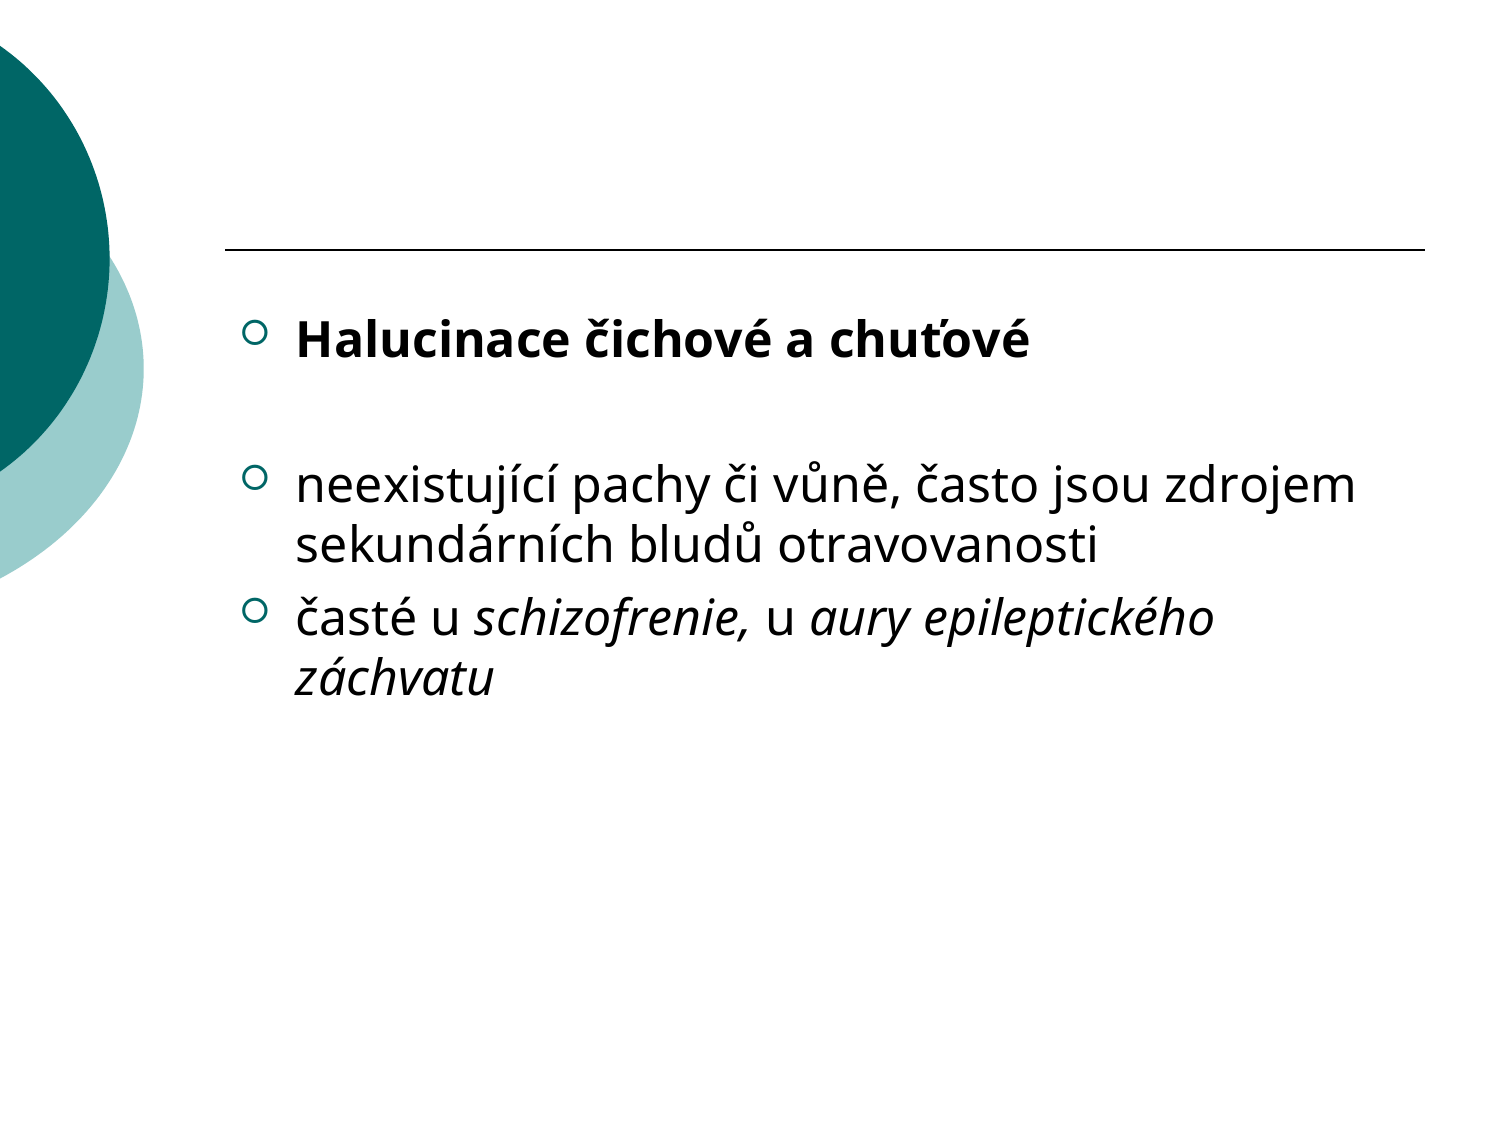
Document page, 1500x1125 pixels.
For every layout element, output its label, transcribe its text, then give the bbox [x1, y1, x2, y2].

list Halucinace čichové a chuťové neexistující pachy či vůně, často jsou zdrojem sekundárních bludů otravovanosti časté u schizofrenie, u aury epileptického záchvatu [224, 299, 1425, 975]
